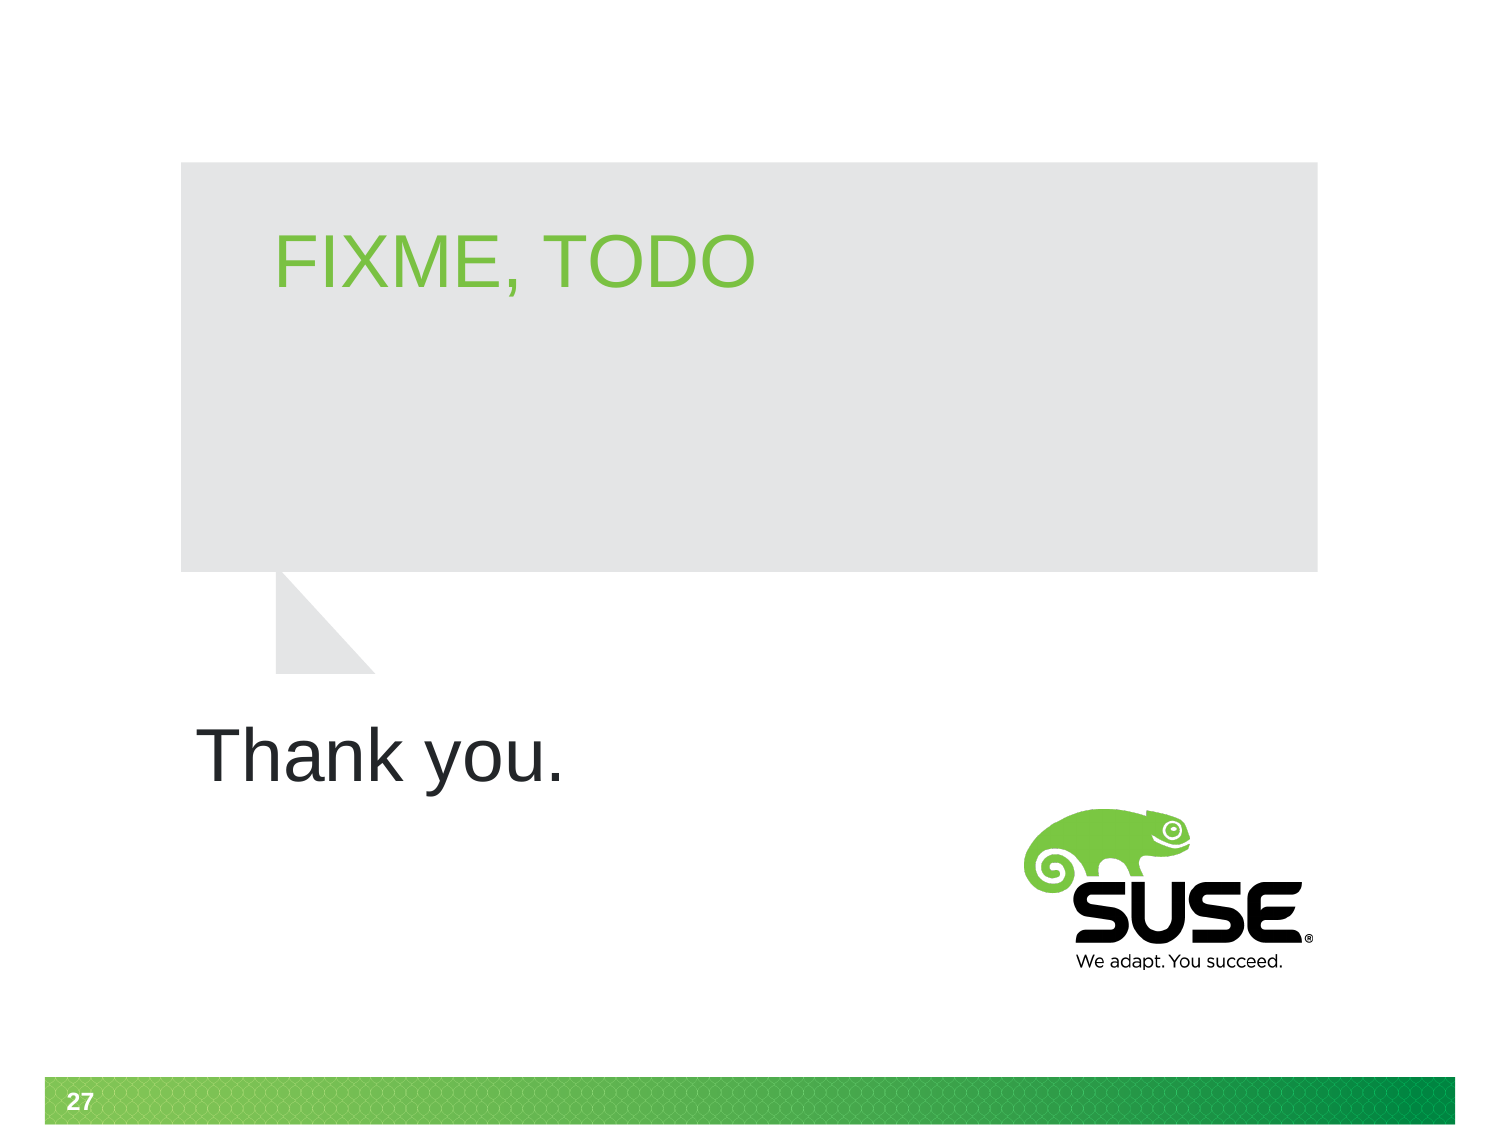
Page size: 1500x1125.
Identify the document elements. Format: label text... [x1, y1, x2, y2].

picture [1024, 809, 1313, 970]
text_box FIXME, TODO [259, 213, 1334, 313]
picture [44, 1077, 1456, 1125]
